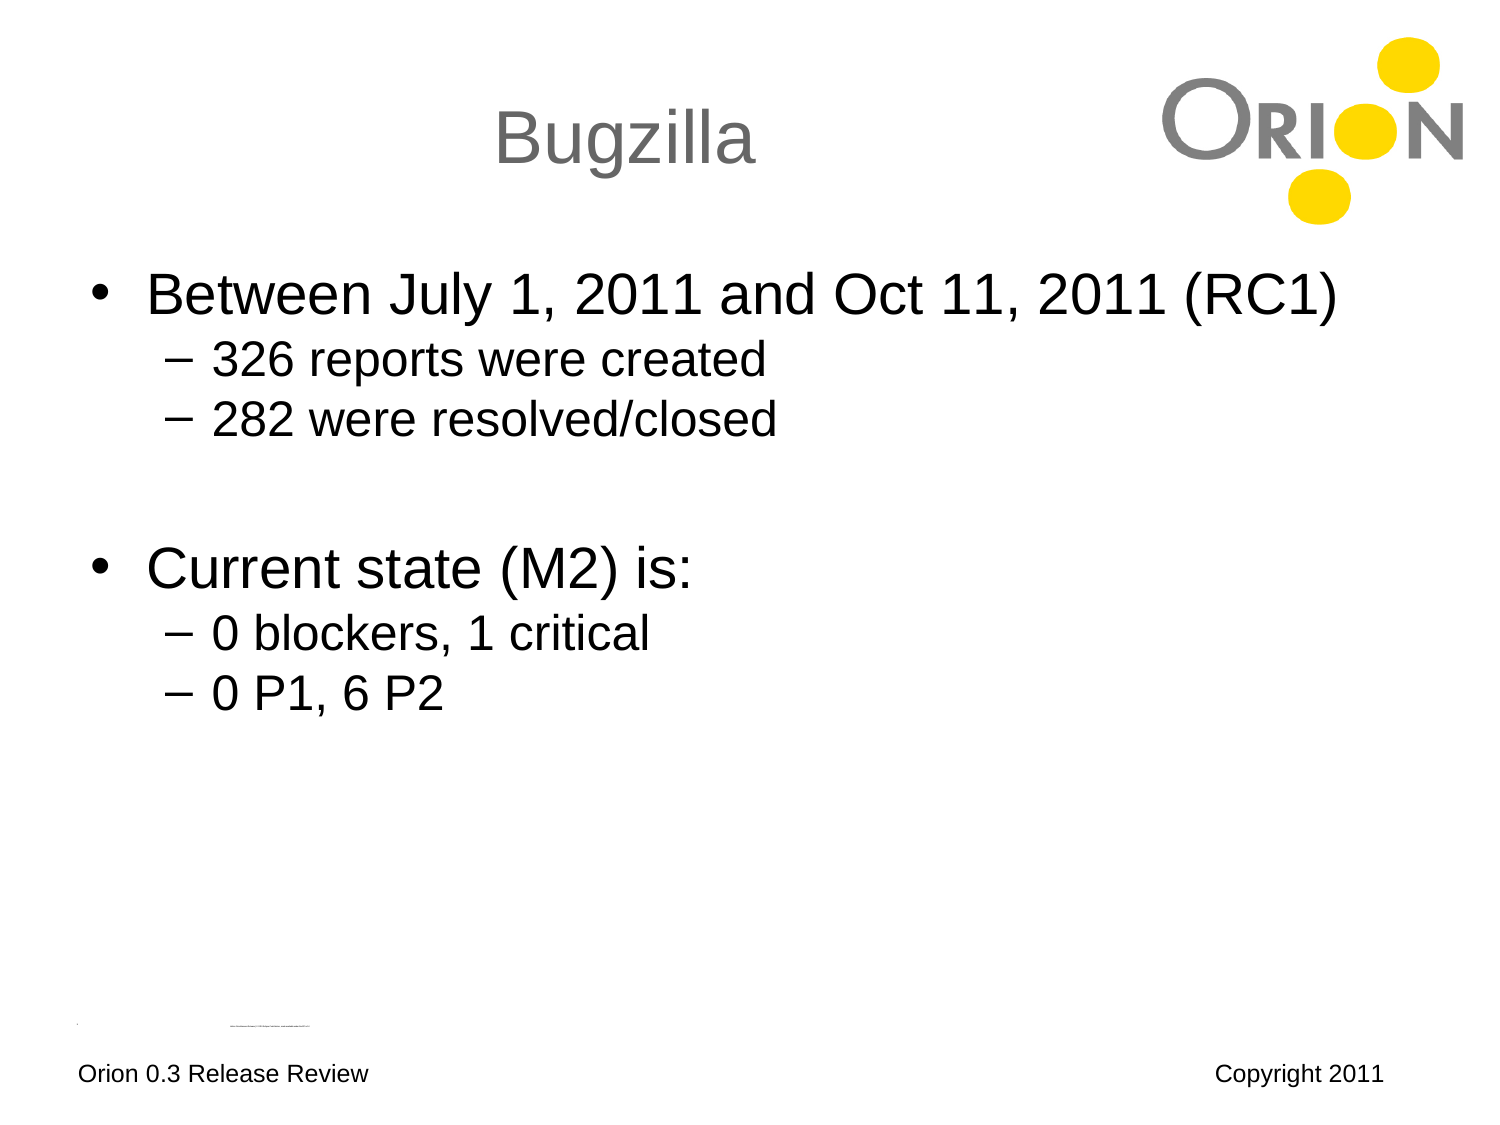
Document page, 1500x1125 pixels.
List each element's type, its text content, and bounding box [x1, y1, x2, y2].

list Between July 1, 2011 and Oct 11, 2011 (RC1) 326 reports were created 282 were resolved/closed Current state (M2) is: 0 blockers, 1 critical 0 P1, 6 P2 [75, 262, 1426, 1006]
picture [1162, 37, 1463, 225]
title Bugzilla [74, 45, 1176, 233]
